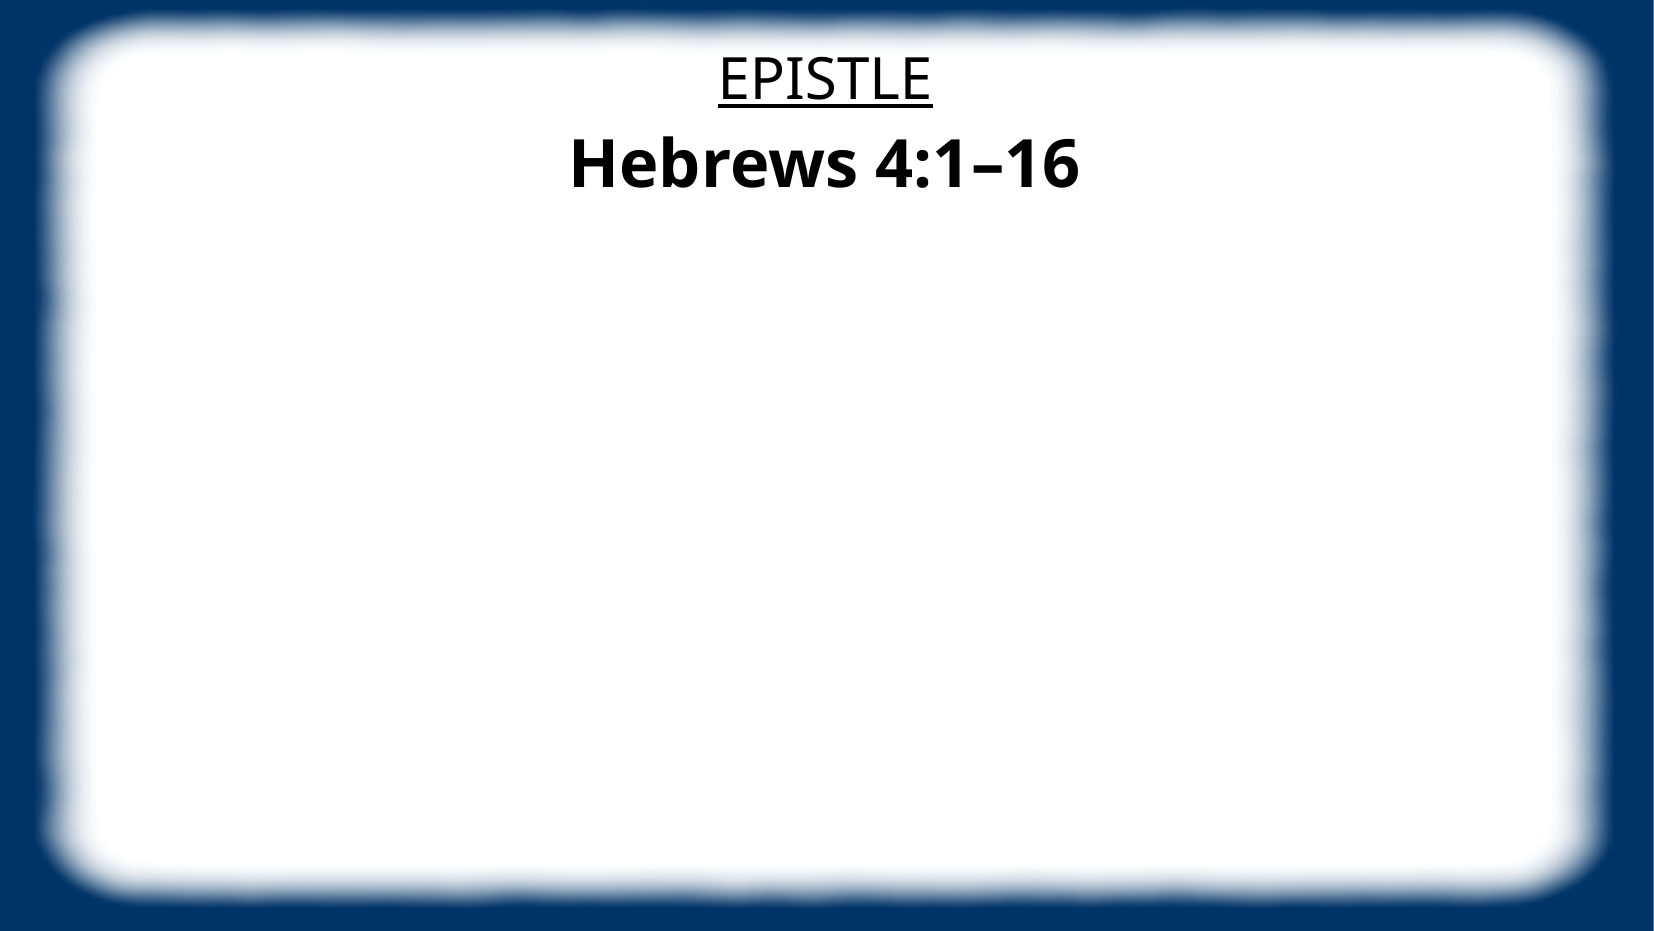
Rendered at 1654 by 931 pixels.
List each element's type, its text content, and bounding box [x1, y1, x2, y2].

picture [0, 0, 1654, 931]
text_box EPISTLE Hebrews 4:1–16 [75, 30, 1576, 211]
